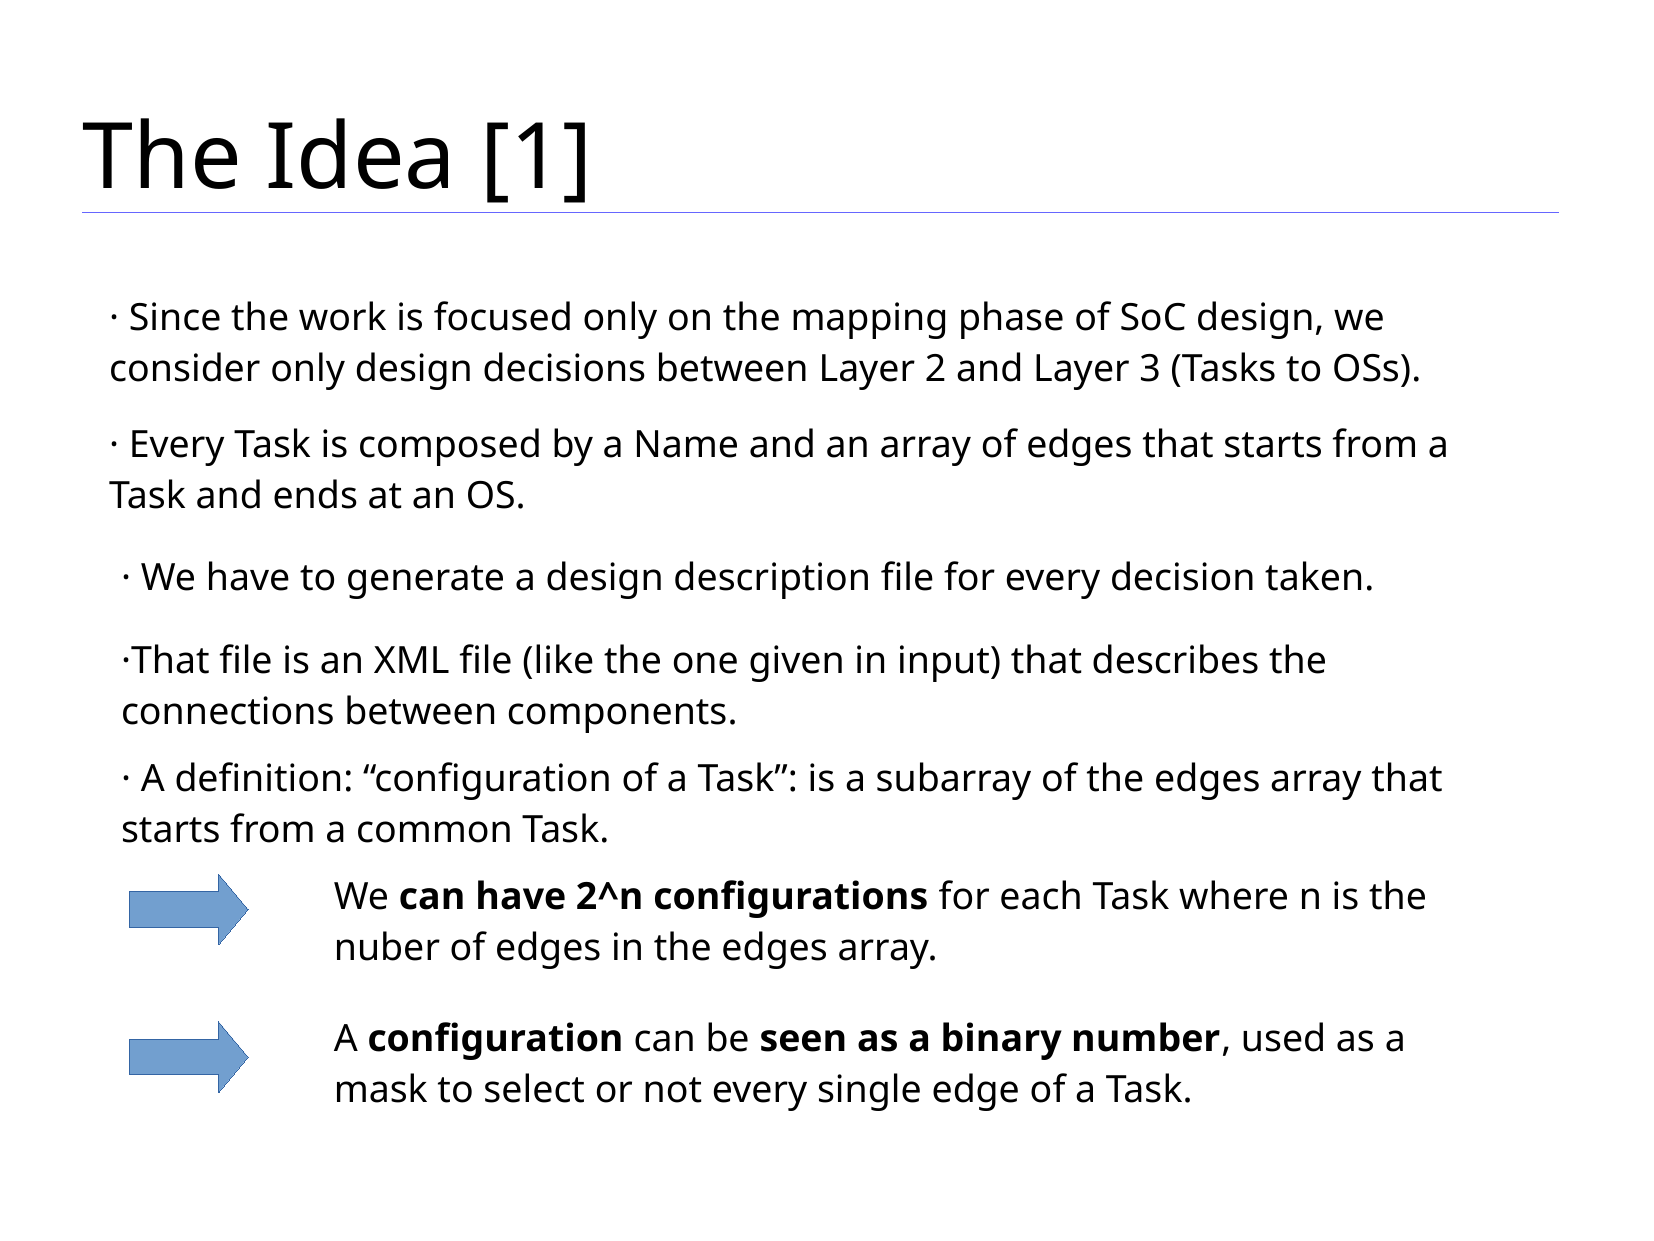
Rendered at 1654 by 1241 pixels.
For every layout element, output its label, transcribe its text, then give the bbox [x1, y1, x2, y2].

text_box · A definition: “configuration of a Task”: is a subarray of the edges array that starts from a common Task. [106, 744, 1524, 844]
text_box · We have to generate a design description file for every decision taken. [106, 543, 1524, 625]
text_box A configuration can be seen as a binary number, used as a mask to select or not every single edge of a Task. [318, 1003, 1512, 1104]
text_box [129, 874, 249, 945]
title The Idea [1] [82, 49, 1571, 257]
text_box · Every Task is composed by a Name and an array of edges that starts from a Task and ends at an OS. [94, 410, 1512, 517]
text_box We can have 2^n configurations for each Task where n is the nuber of edges in the edges array. [318, 862, 1512, 962]
text_box ·That file is an XML file (like the one given in input) that describes the connections between components. [106, 625, 1524, 733]
text_box · Since the work is focused only on the mapping phase of SoC design, we consider only design decisions between Layer 2 and Layer 3 (Tasks to OSs). [94, 283, 1512, 390]
text_box [129, 1021, 249, 1093]
